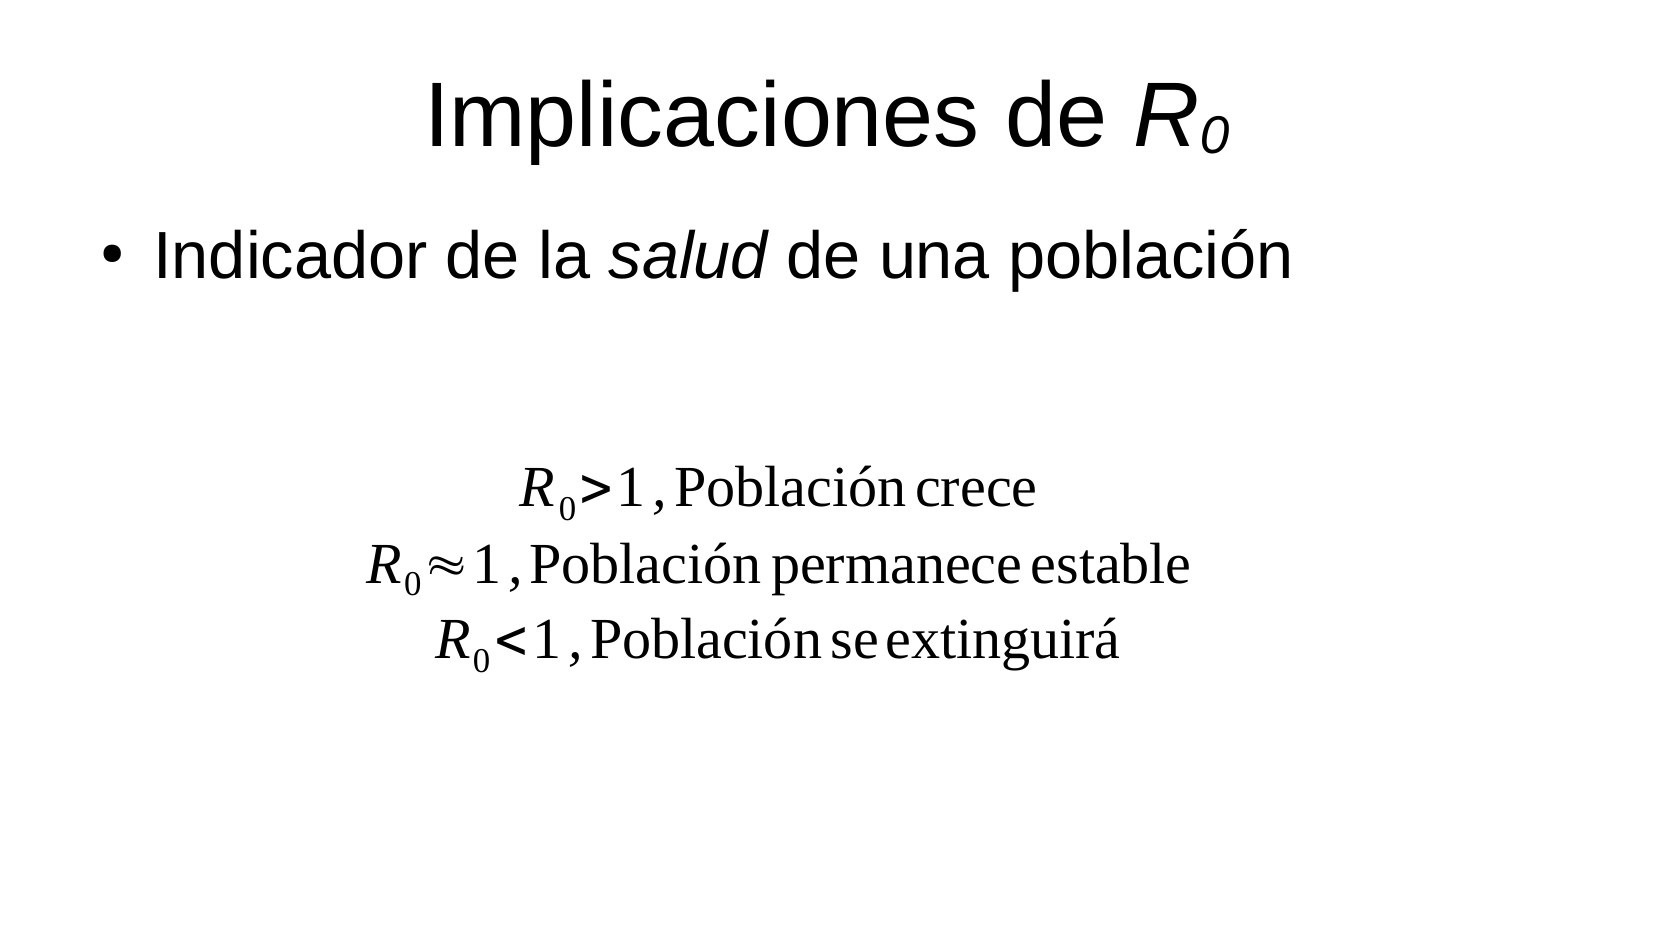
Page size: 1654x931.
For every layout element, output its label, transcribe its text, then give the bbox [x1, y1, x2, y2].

title Implicaciones de R0 [82, 37, 1571, 193]
list Indicador de la salud de una población [82, 217, 1571, 758]
chart [357, 454, 1198, 680]
